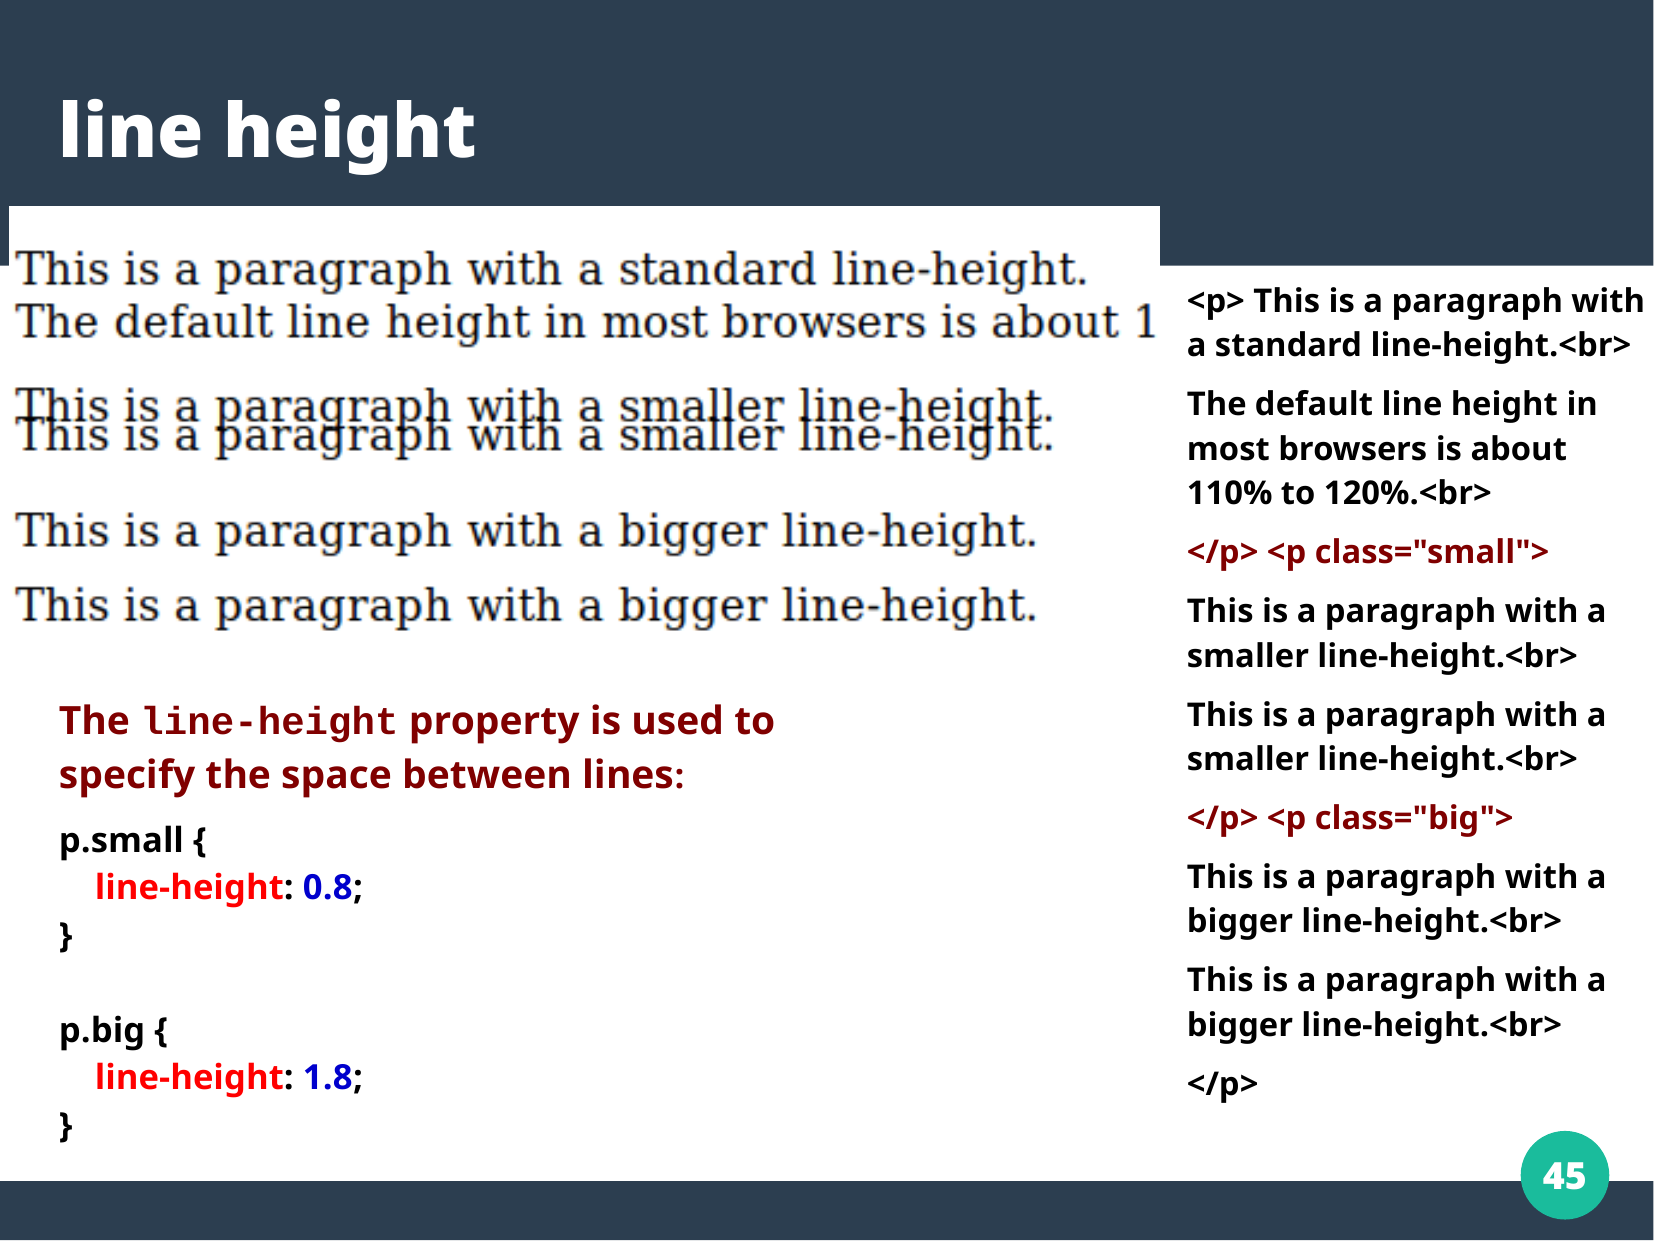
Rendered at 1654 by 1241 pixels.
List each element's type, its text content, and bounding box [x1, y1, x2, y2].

picture [9, 206, 1160, 644]
list <p> This is a paragraph with a standard line-height.<br> The default line height in most browsers is about 110% to 120%.<br> </p> <p class="small"> This is a paragraph with a smaller line-height.<br> This is a paragraph with a smaller line-height.<br> </p> <p class="big"> This is a paragraph with a bigger line-height.<br> This is a paragraph with a bigger line-height.<br> </p> [1186, 277, 1649, 1147]
list The line-height property is used to specify the space between lines: p.small { line-height: 0.8; } p.big { line-height: 1.8; } [59, 693, 782, 1152]
title line height [59, 49, 1595, 207]
